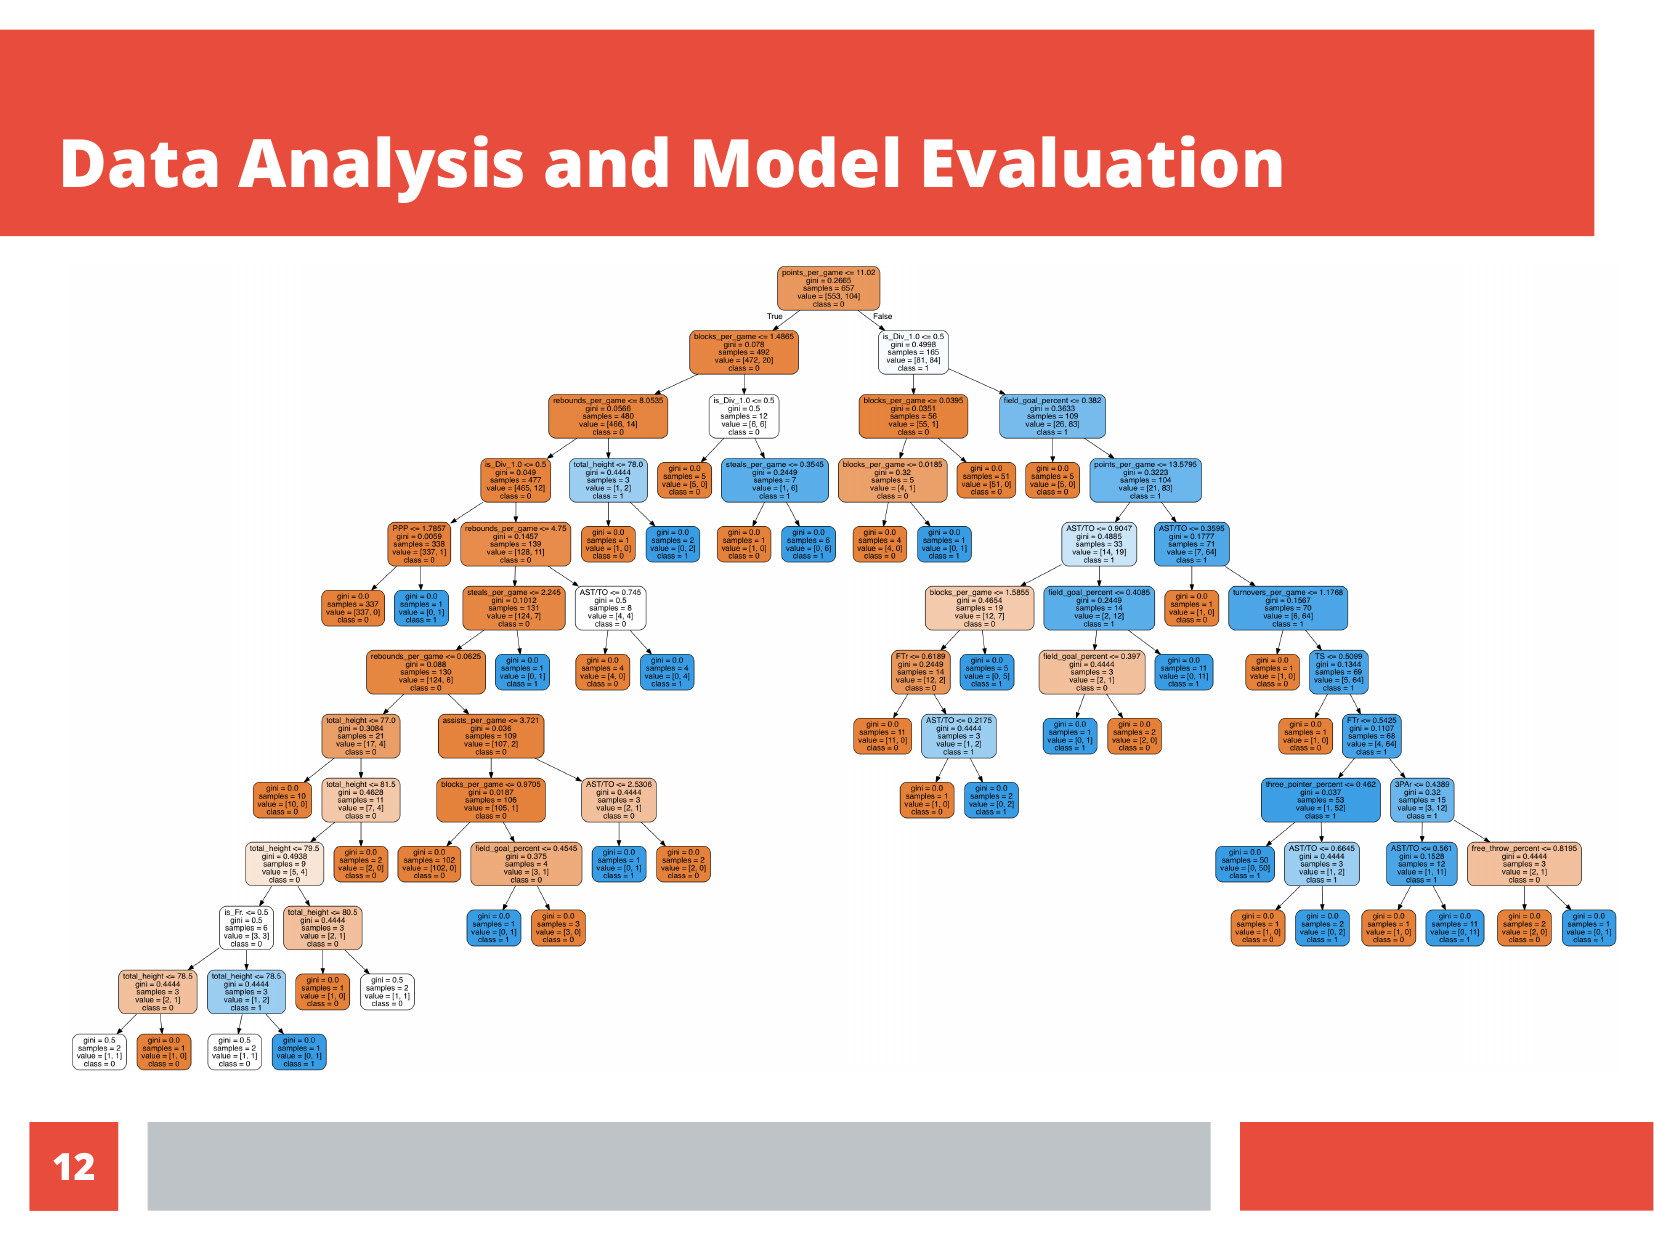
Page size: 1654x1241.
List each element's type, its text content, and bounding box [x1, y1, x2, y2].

title Data Analysis and Model Evaluation [59, 59, 1595, 207]
picture [70, 264, 1618, 1072]
